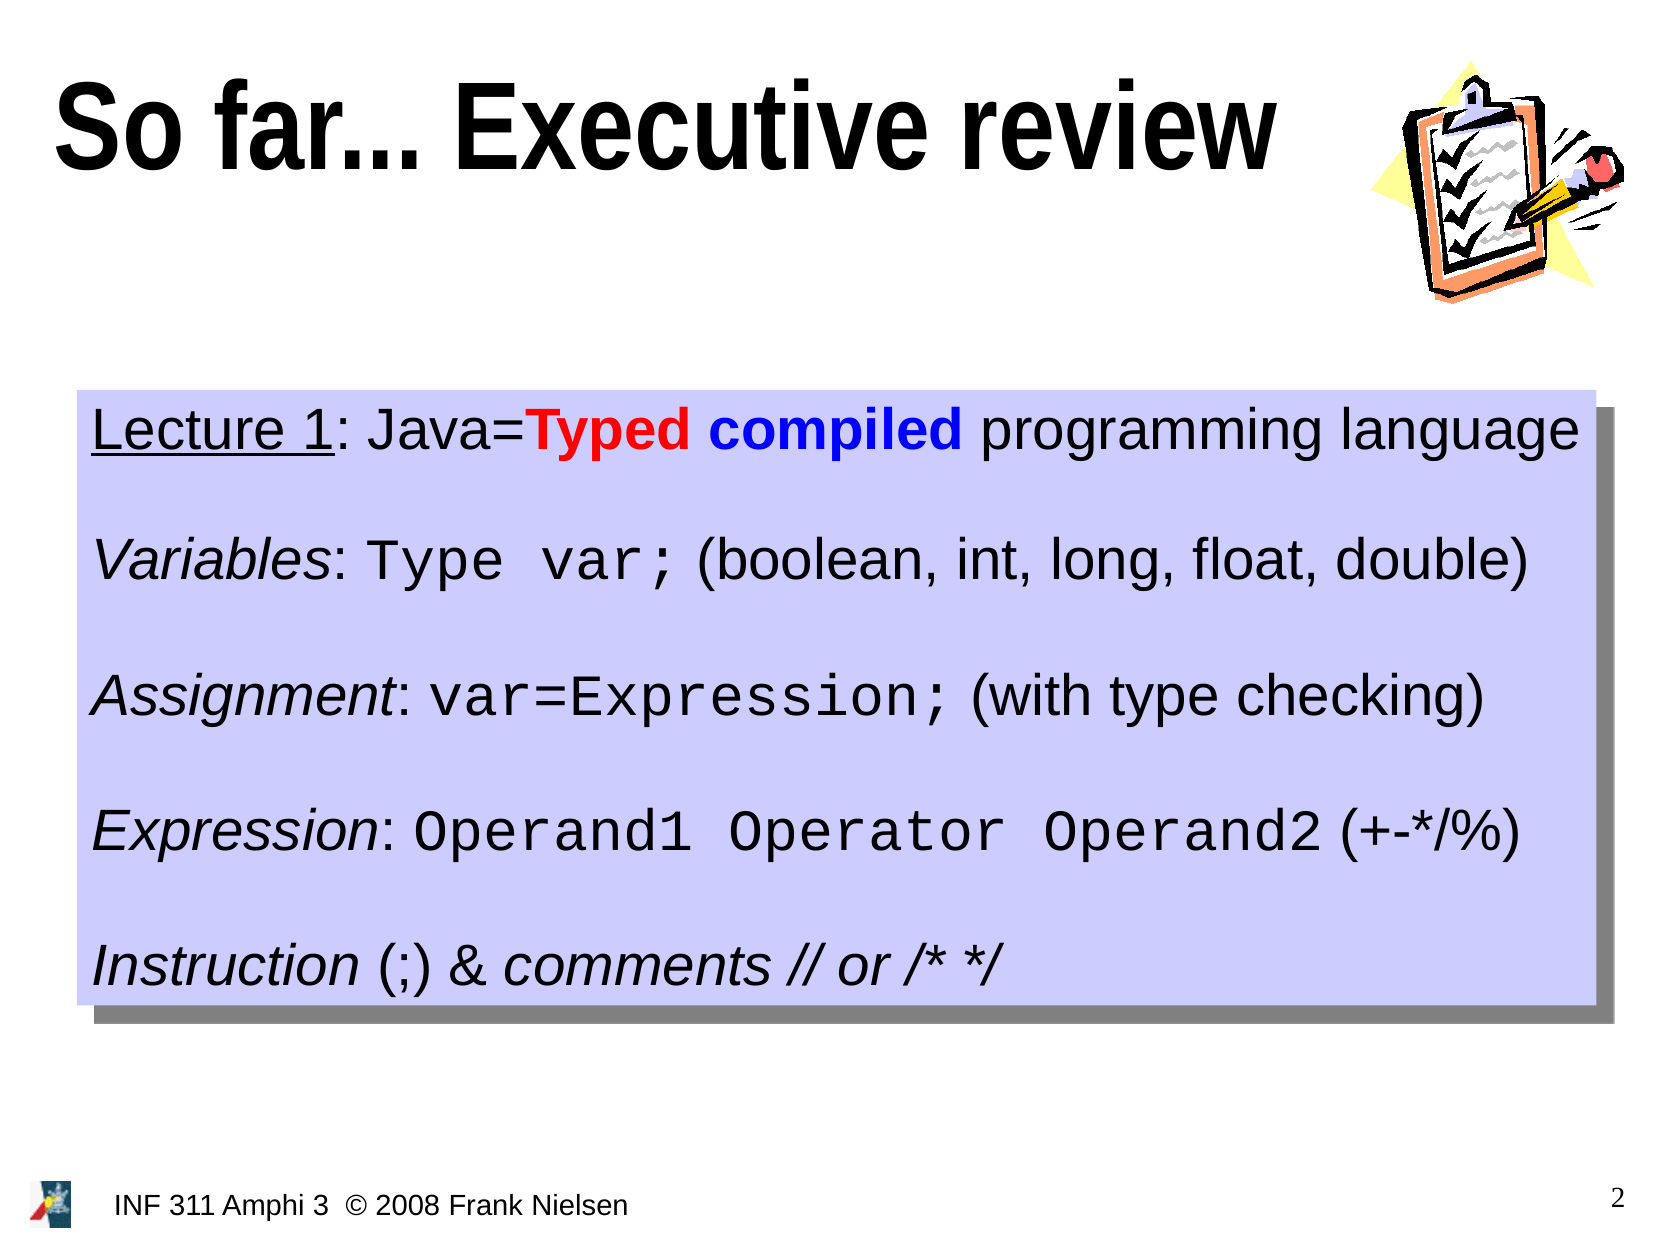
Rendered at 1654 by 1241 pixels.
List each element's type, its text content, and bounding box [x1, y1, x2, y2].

text_box Lecture 1: Java=Typed compiled programming language Variables: Type var; (boolean, int, long, float, double) Assignment: var=Expression; (with type checking) Expression: Operand1 Operator Operand2 (+-*/%) Instruction (;) & comments // or /* */ [76, 389, 1596, 1000]
text_box So far... Executive review [39, 44, 1294, 203]
picture [29, 1181, 71, 1228]
picture [1370, 58, 1625, 305]
